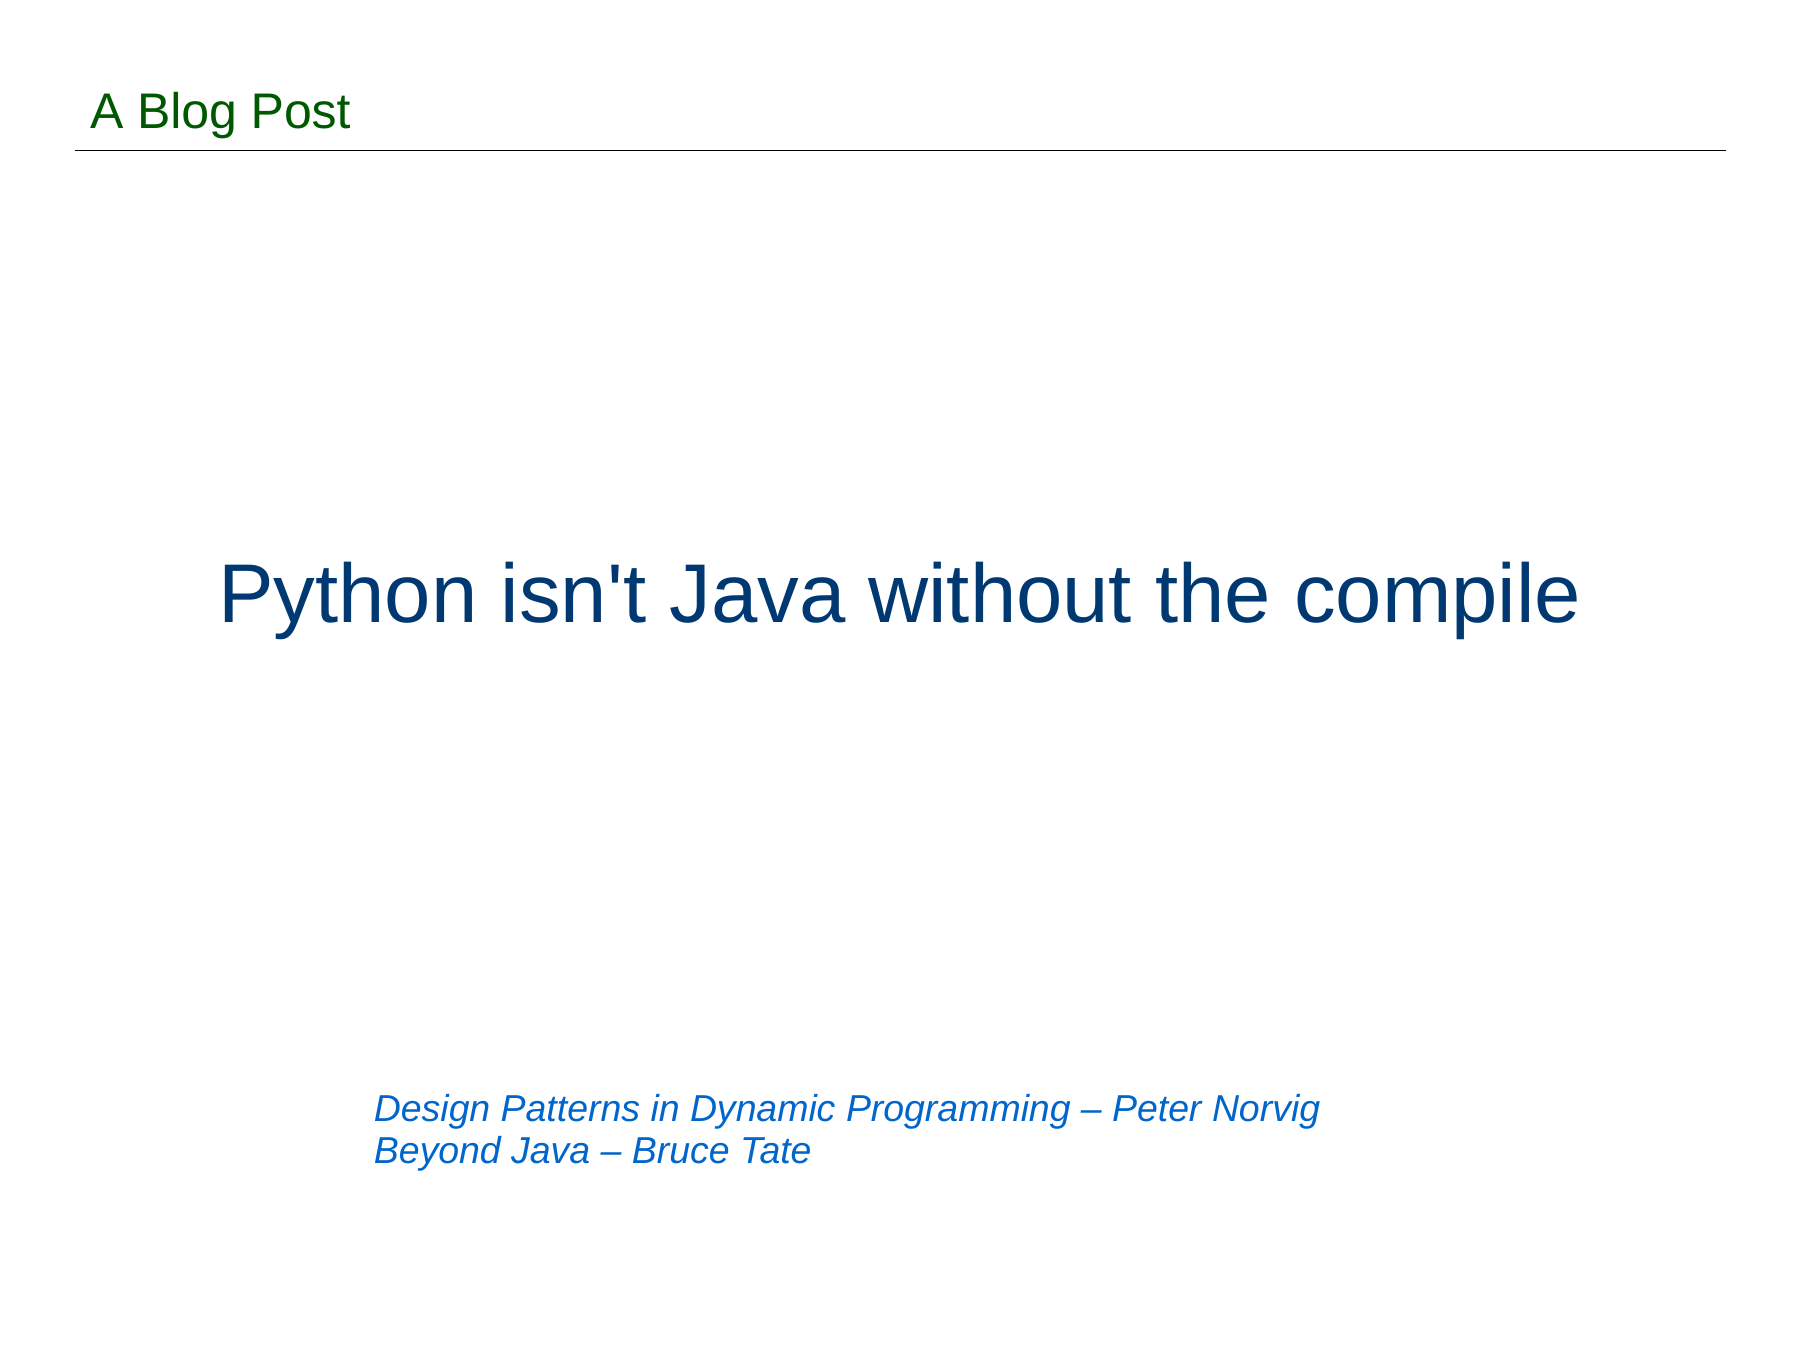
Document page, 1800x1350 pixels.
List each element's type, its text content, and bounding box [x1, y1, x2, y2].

title A Blog Post [90, 38, 1710, 147]
text_box Python isn't Java without the compile [0, 539, 1800, 648]
text_box Design Patterns in Dynamic Programming – Peter Norvig Beyond Java – Bruce Tate [359, 1080, 1627, 1179]
